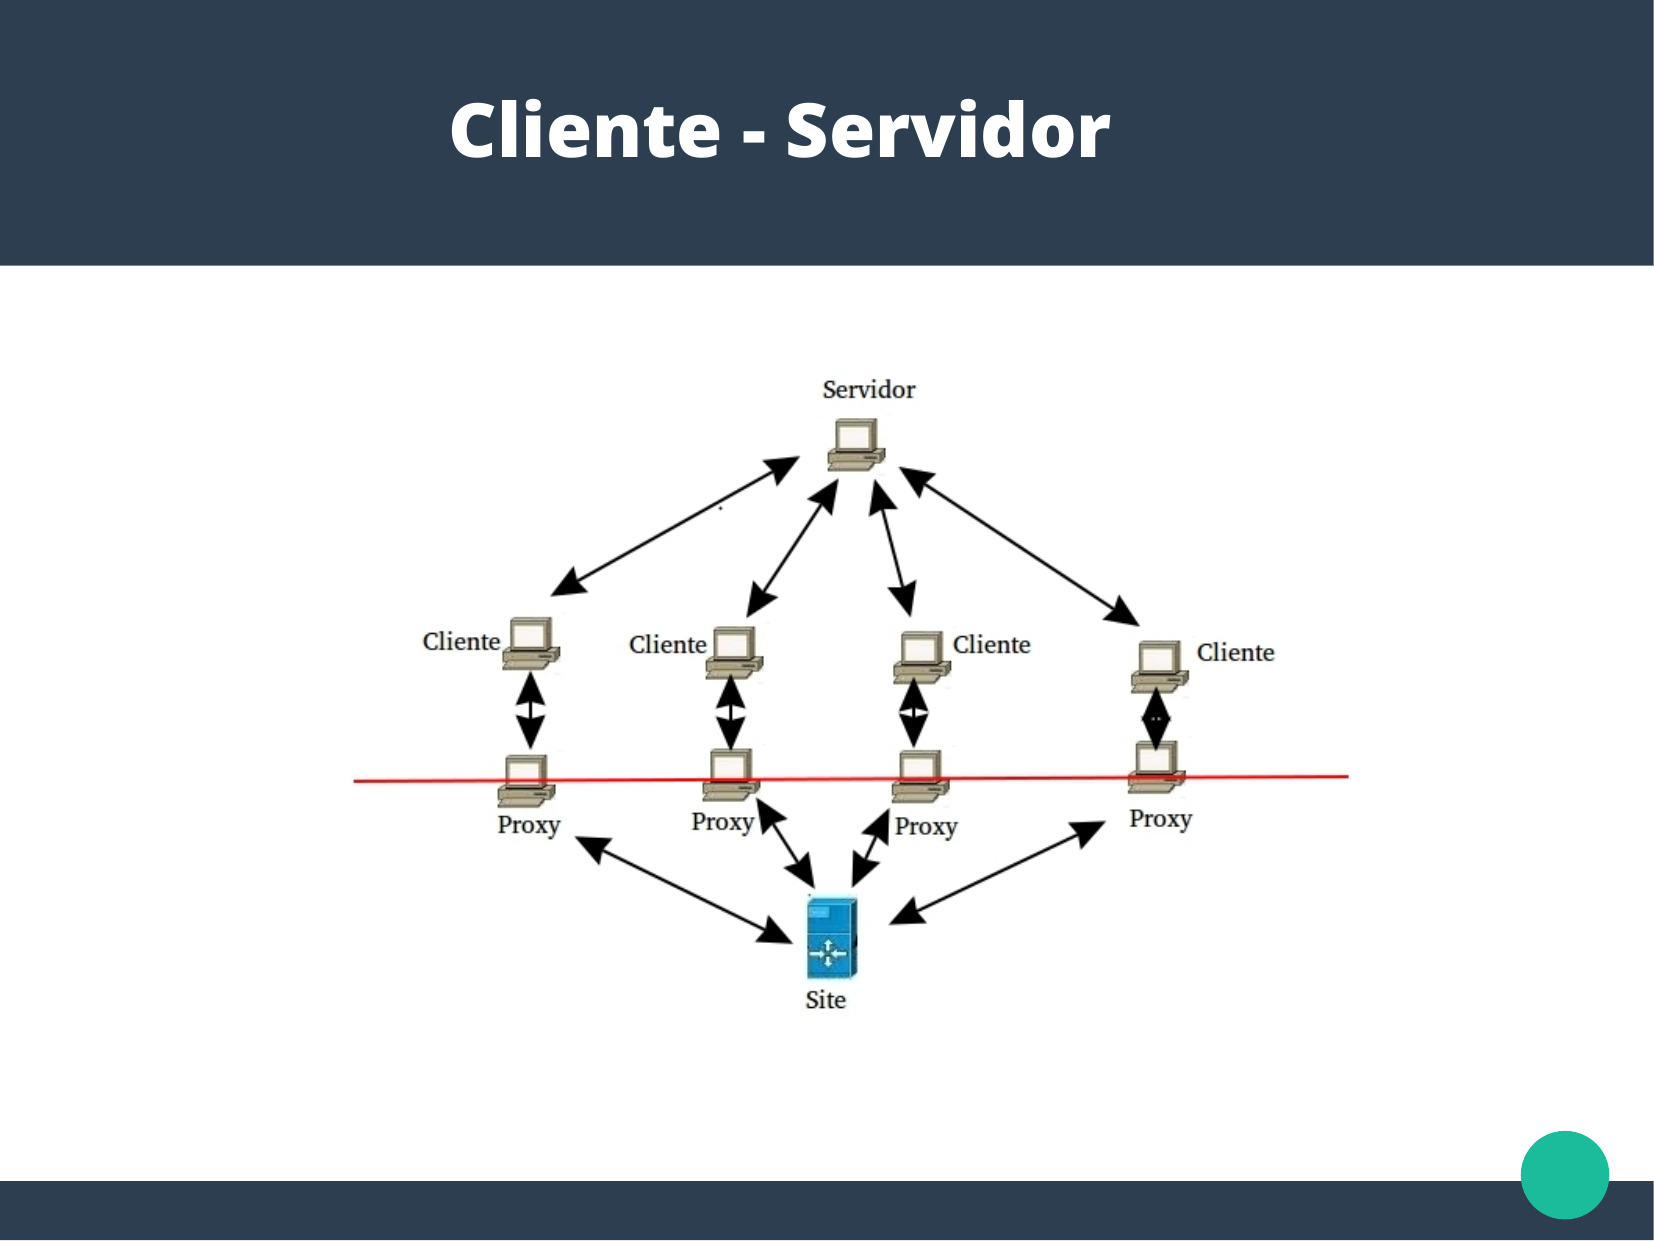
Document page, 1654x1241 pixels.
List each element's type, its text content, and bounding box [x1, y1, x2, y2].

picture [340, 356, 1366, 1043]
title Cliente - Servidor [448, 49, 1205, 207]
